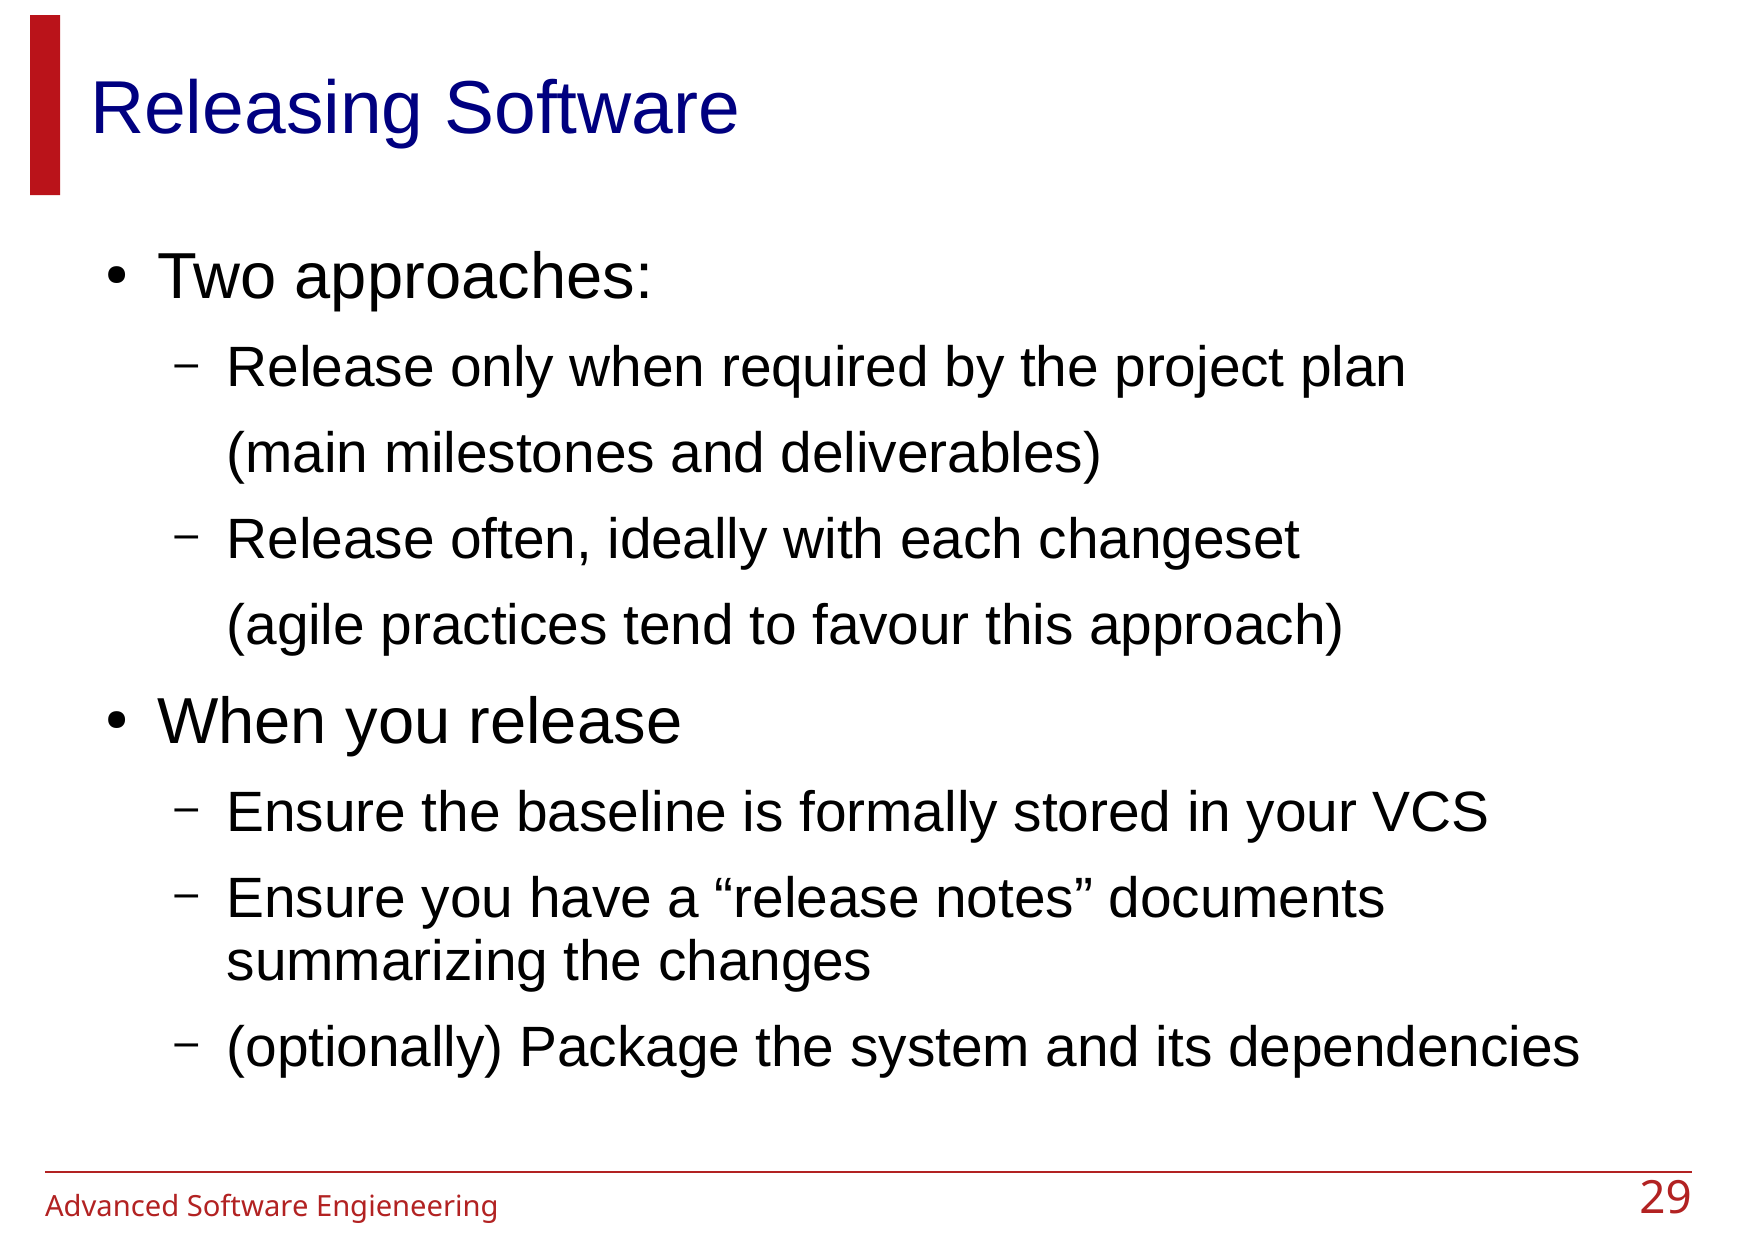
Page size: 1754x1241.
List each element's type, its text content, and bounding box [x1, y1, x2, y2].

title Releasing Software [90, 19, 1726, 196]
list Two approaches: Release only when required by the project plan (main milestones and deliverables) Release often, ideally with each changeset (agile practices tend to favour this approach) When you release Ensure the baseline is formally stored in your VCS Ensure you have a “release notes” documents summarizing the changes (optionally) Package the system and its dependencies [87, 240, 1696, 1081]
